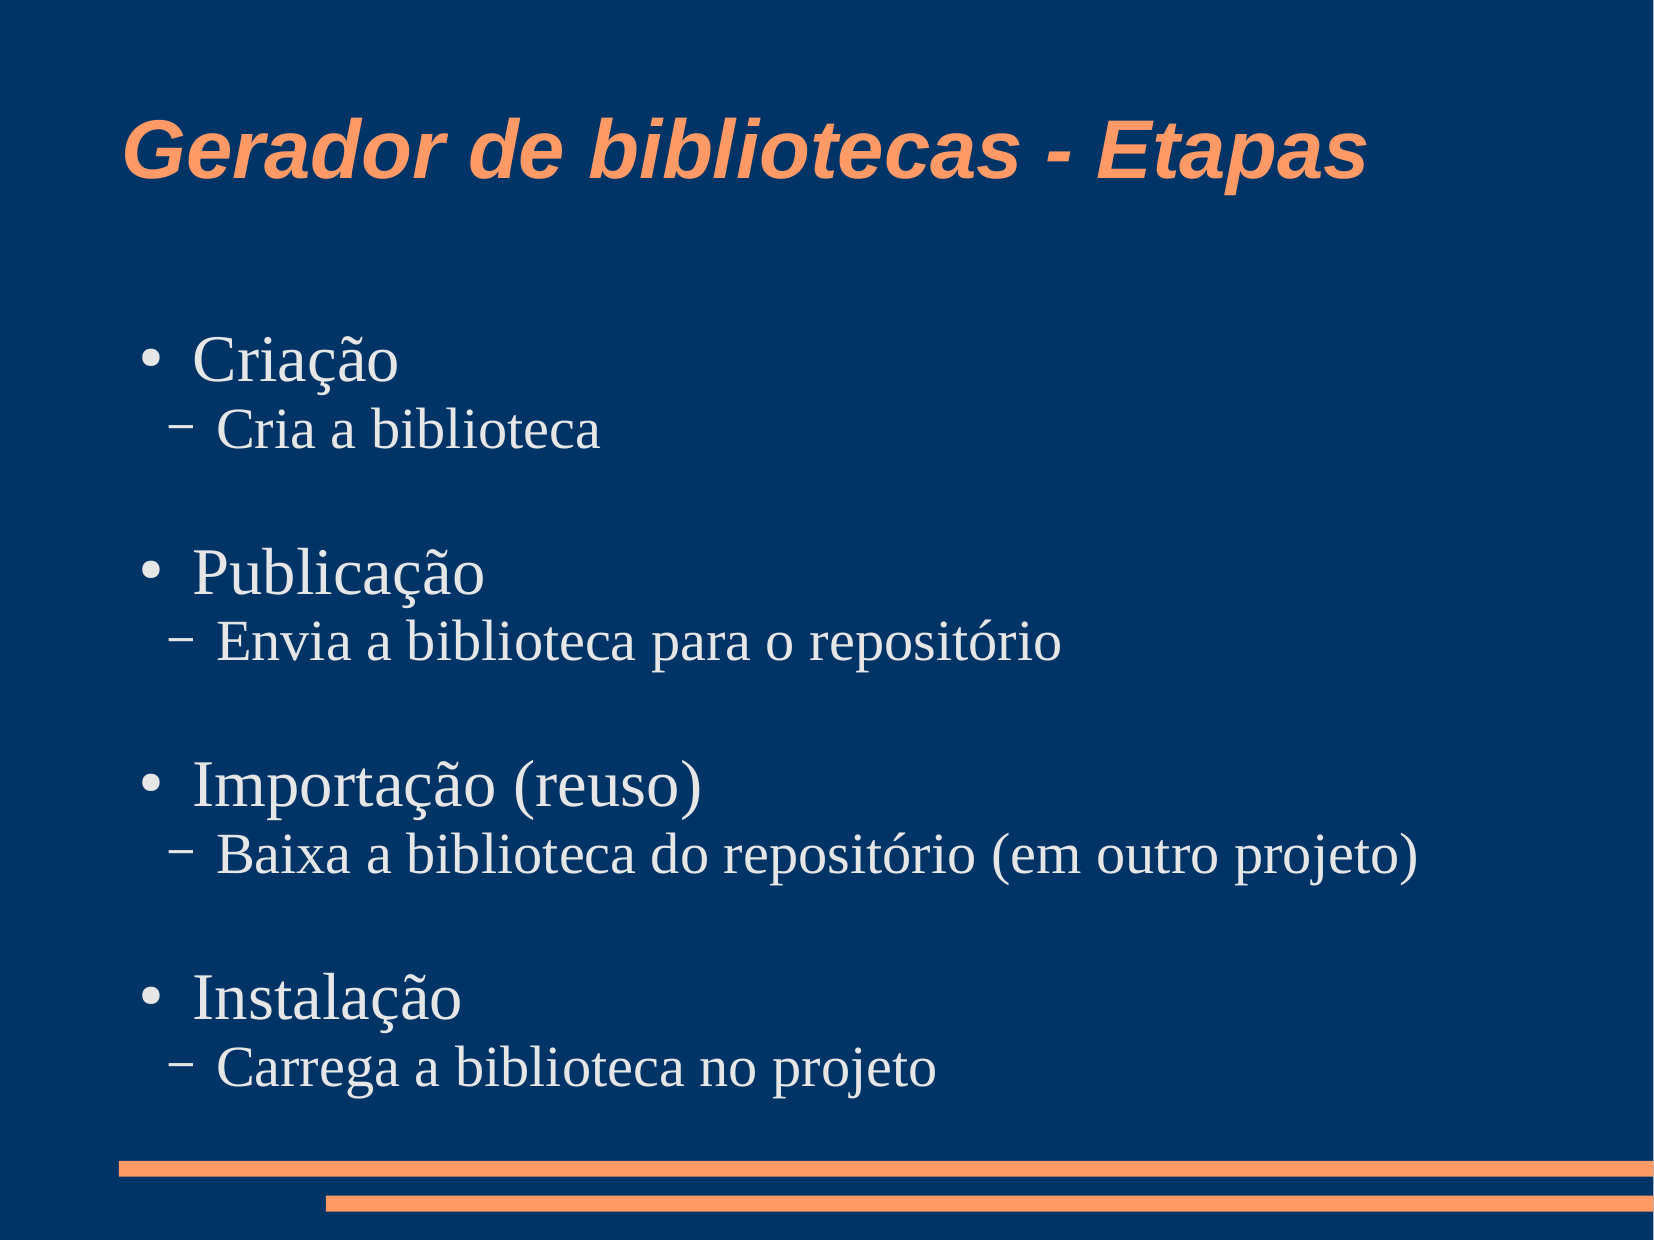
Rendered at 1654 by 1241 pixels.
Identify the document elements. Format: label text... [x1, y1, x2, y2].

title Gerador de bibliotecas - Etapas [121, 53, 1534, 246]
list Criação Cria a biblioteca Publicação Envia a biblioteca para o repositório Importação (reuso) Baixa a biblioteca do repositório (em outro projeto) Instalação Carrega a biblioteca no projeto [121, 322, 1561, 1118]
